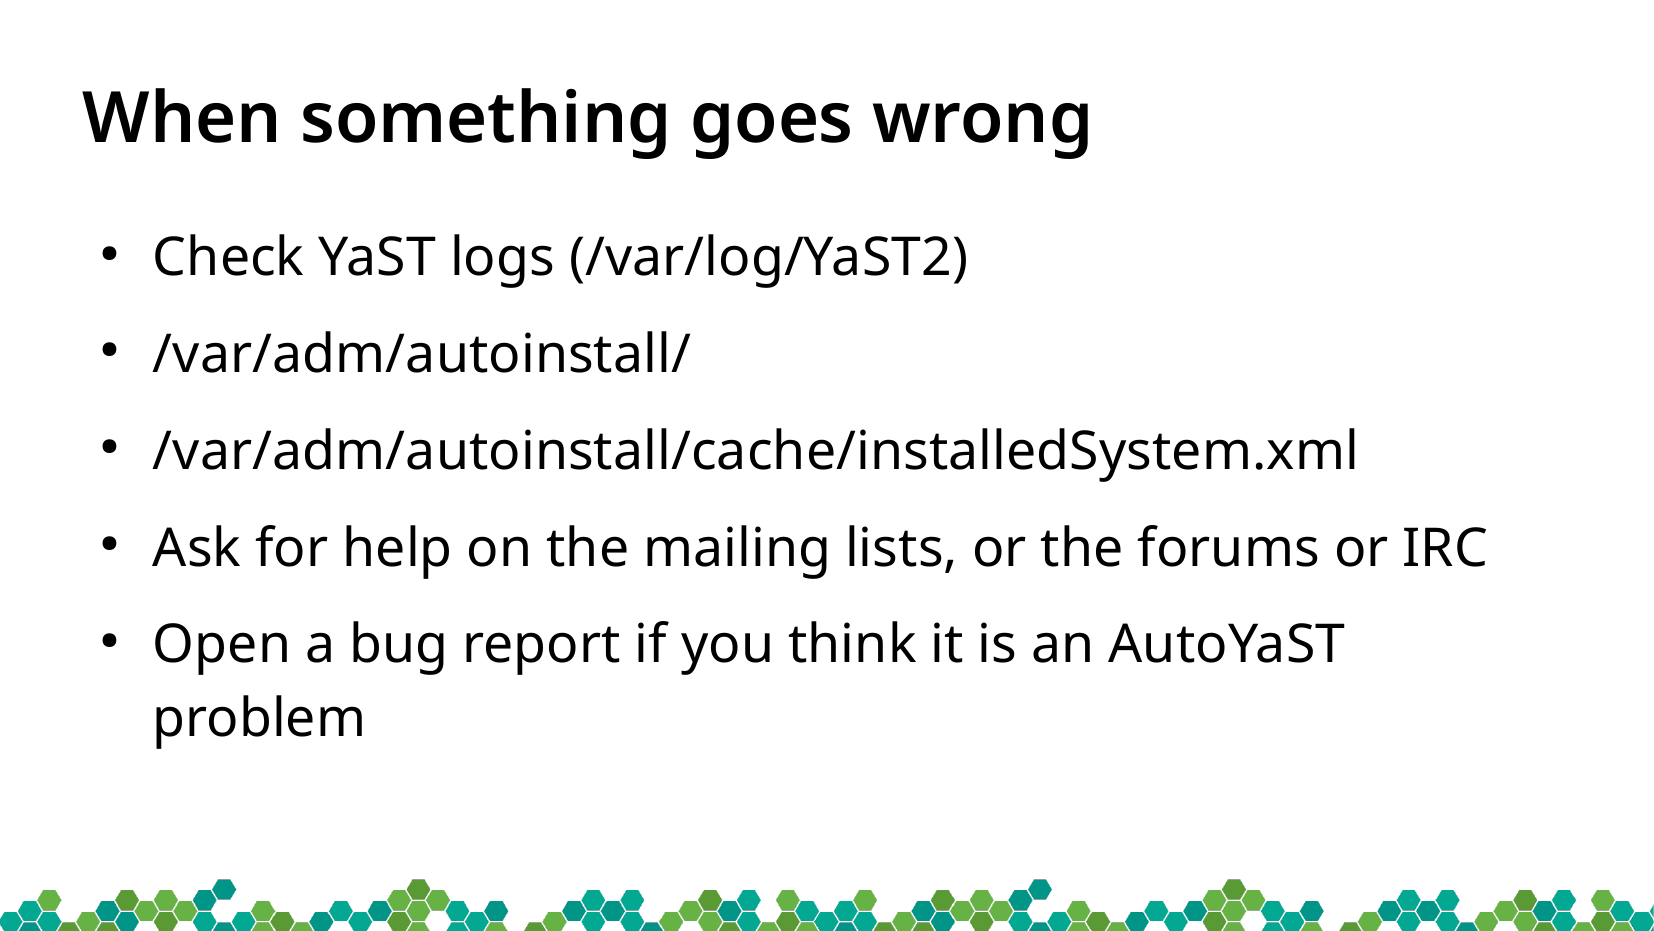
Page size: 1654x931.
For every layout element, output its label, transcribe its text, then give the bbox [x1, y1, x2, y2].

title When something goes wrong [82, 37, 1571, 193]
list Check YaST logs (/var/log/YaST2) /var/adm/autoinstall/ /var/adm/autoinstall/cache/installedSystem.xml Ask for help on the mailing lists, or the forums or IRC Open a bug report if you think it is an AutoYaST problem [82, 217, 1571, 758]
picture [0, 871, 1654, 931]
